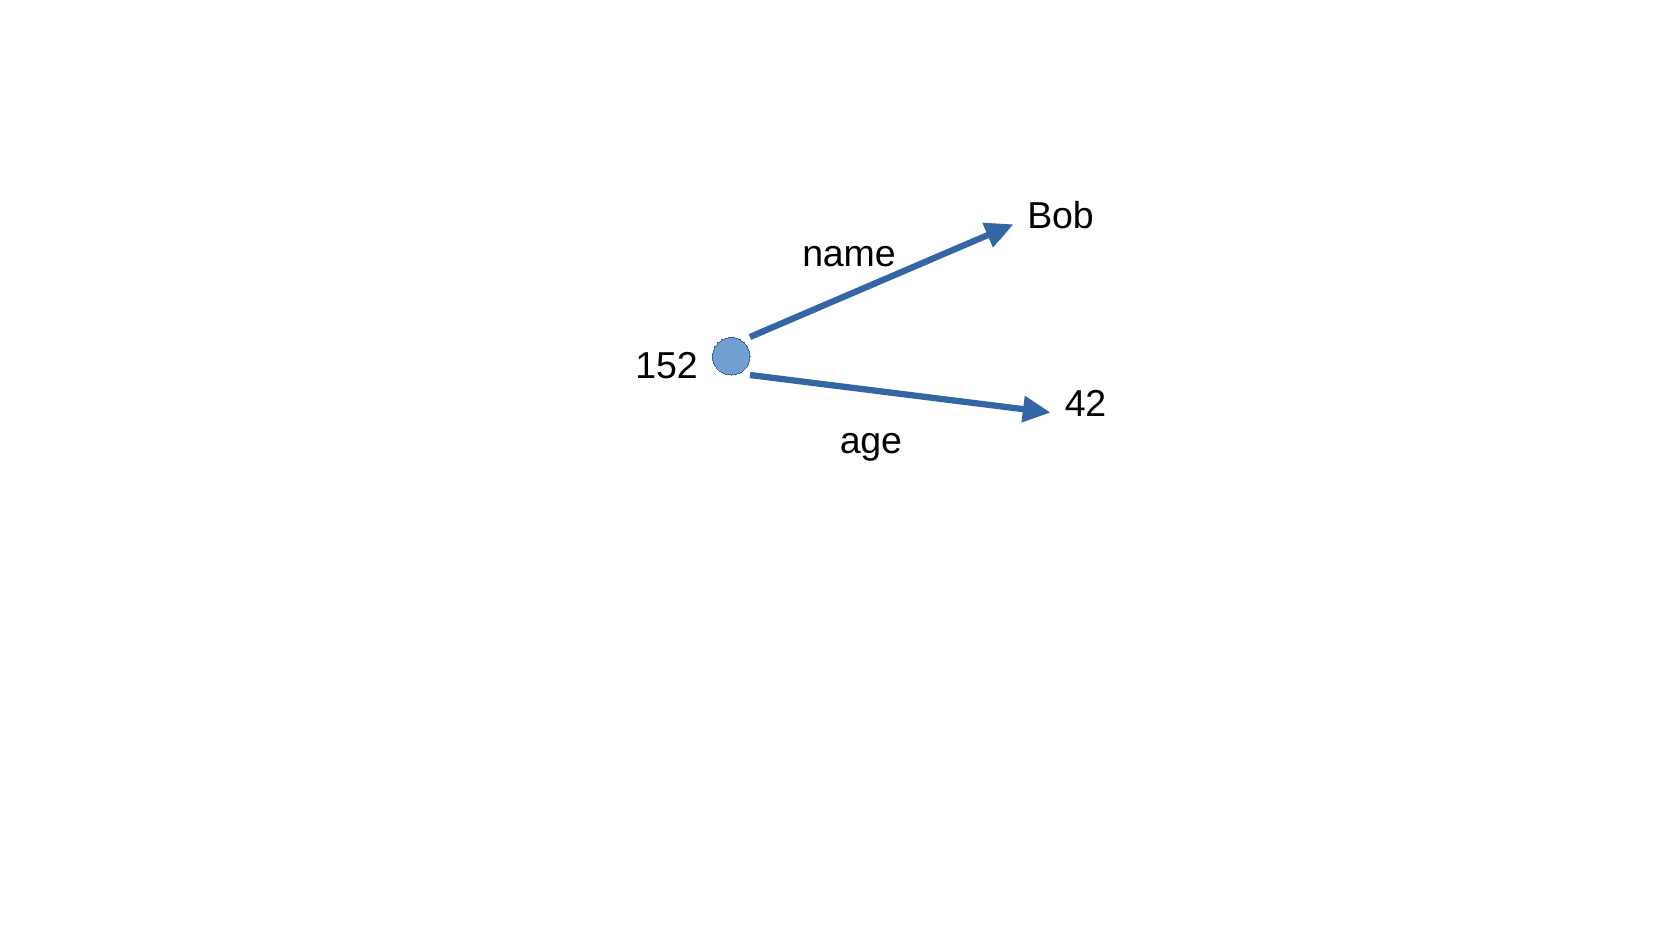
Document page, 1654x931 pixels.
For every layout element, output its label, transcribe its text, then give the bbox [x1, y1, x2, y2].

text_box 42 [1050, 375, 1122, 432]
text_box 152 [620, 337, 713, 395]
text_box age [825, 412, 917, 526]
text_box Bob [1012, 187, 1109, 245]
text_box [713, 337, 751, 376]
text_box name [787, 225, 911, 282]
